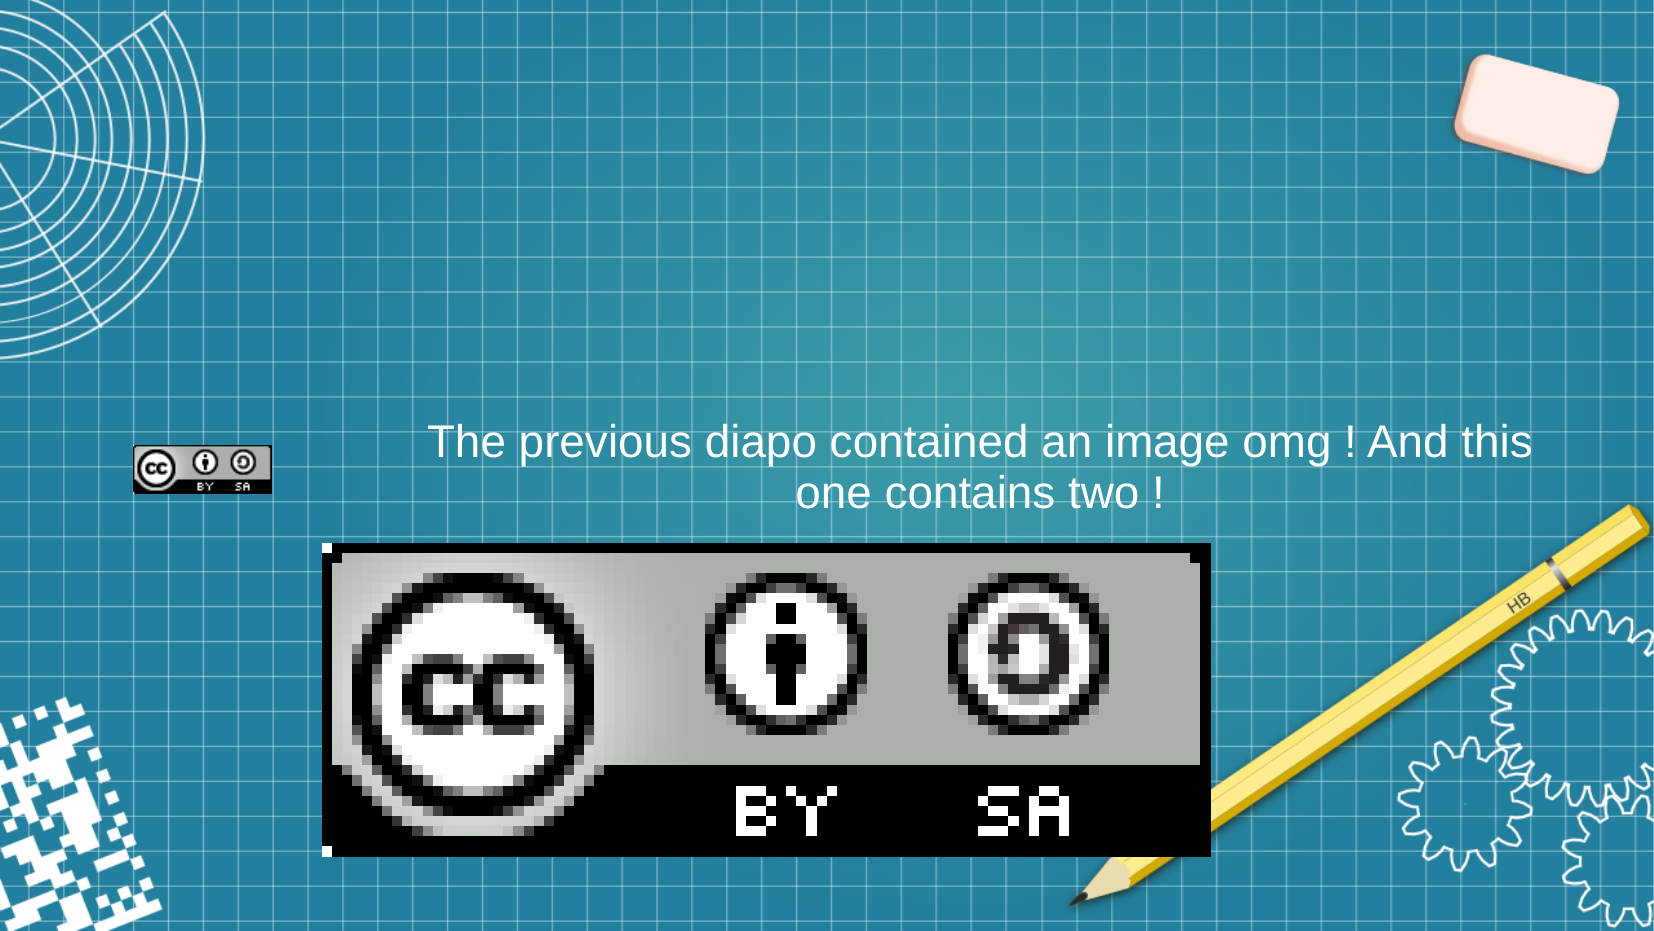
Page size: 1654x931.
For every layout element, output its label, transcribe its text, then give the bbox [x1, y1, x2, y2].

picture [0, 0, 1654, 931]
title The previous diapo contained an image omg ! And this one contains two ! [389, 389, 1571, 546]
